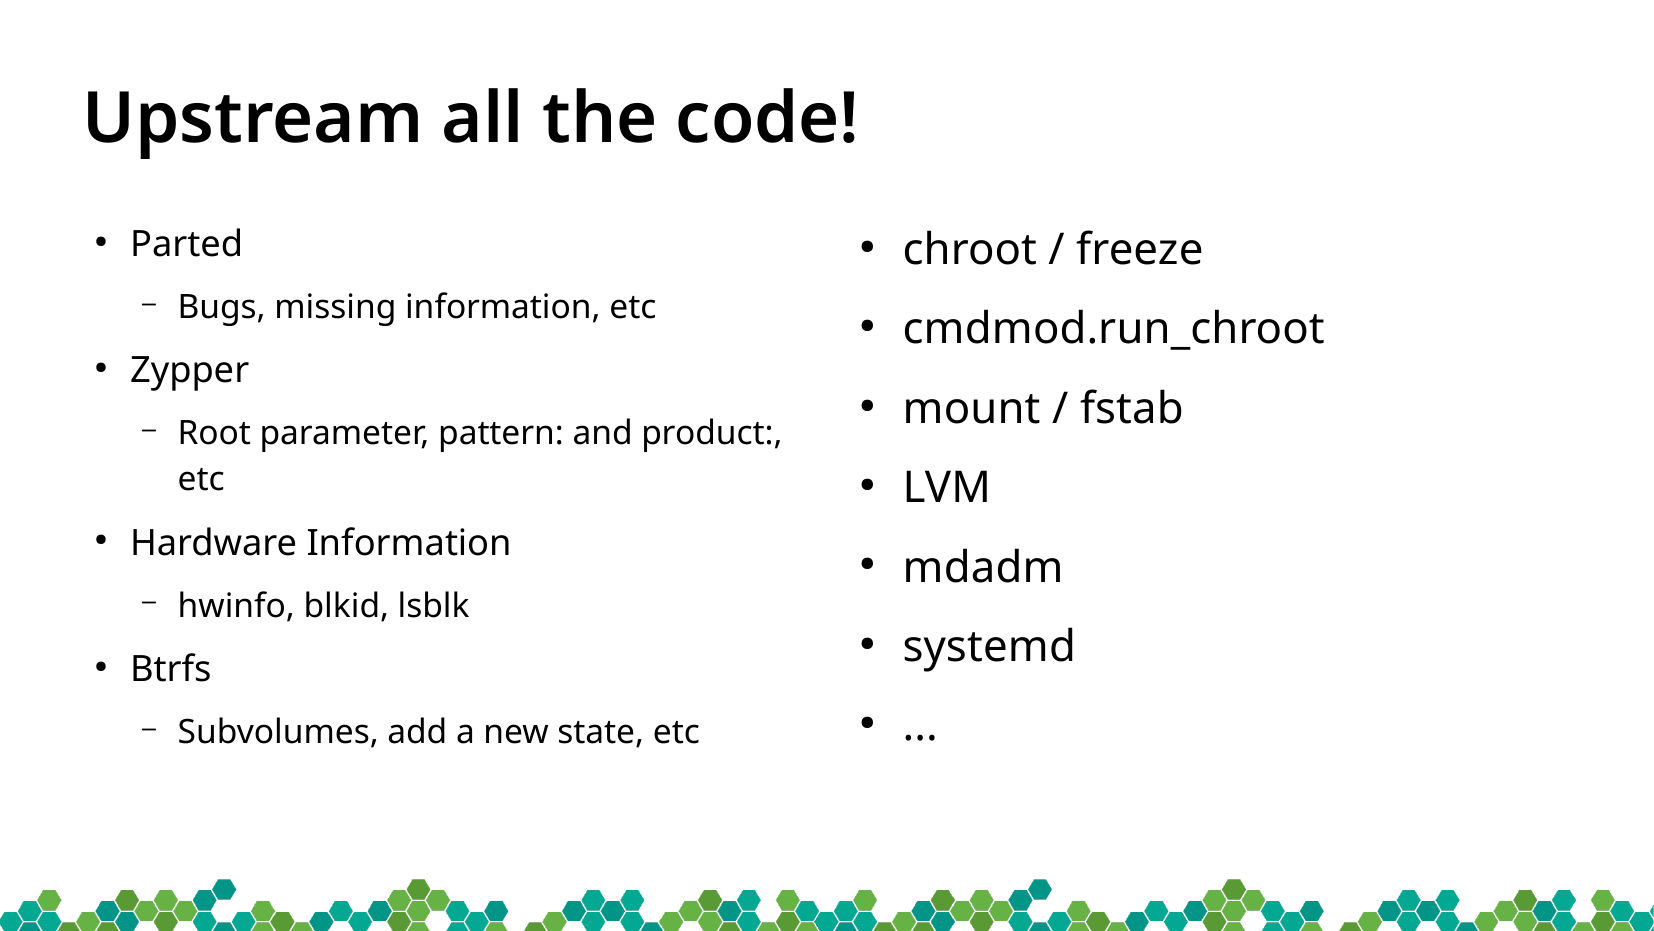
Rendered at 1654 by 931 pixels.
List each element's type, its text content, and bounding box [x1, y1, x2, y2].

list Parted Bugs, missing information, etc Zypper Root parameter, pattern: and product:, etc Hardware Information hwinfo, blkid, lsblk Btrfs Subvolumes, add a new state, etc [82, 217, 809, 758]
title Upstream all the code! [82, 37, 1571, 193]
list chroot / freeze cmdmod.run_chroot mount / fstab LVM mdadm systemd ... [845, 217, 1572, 758]
picture [0, 871, 1654, 931]
